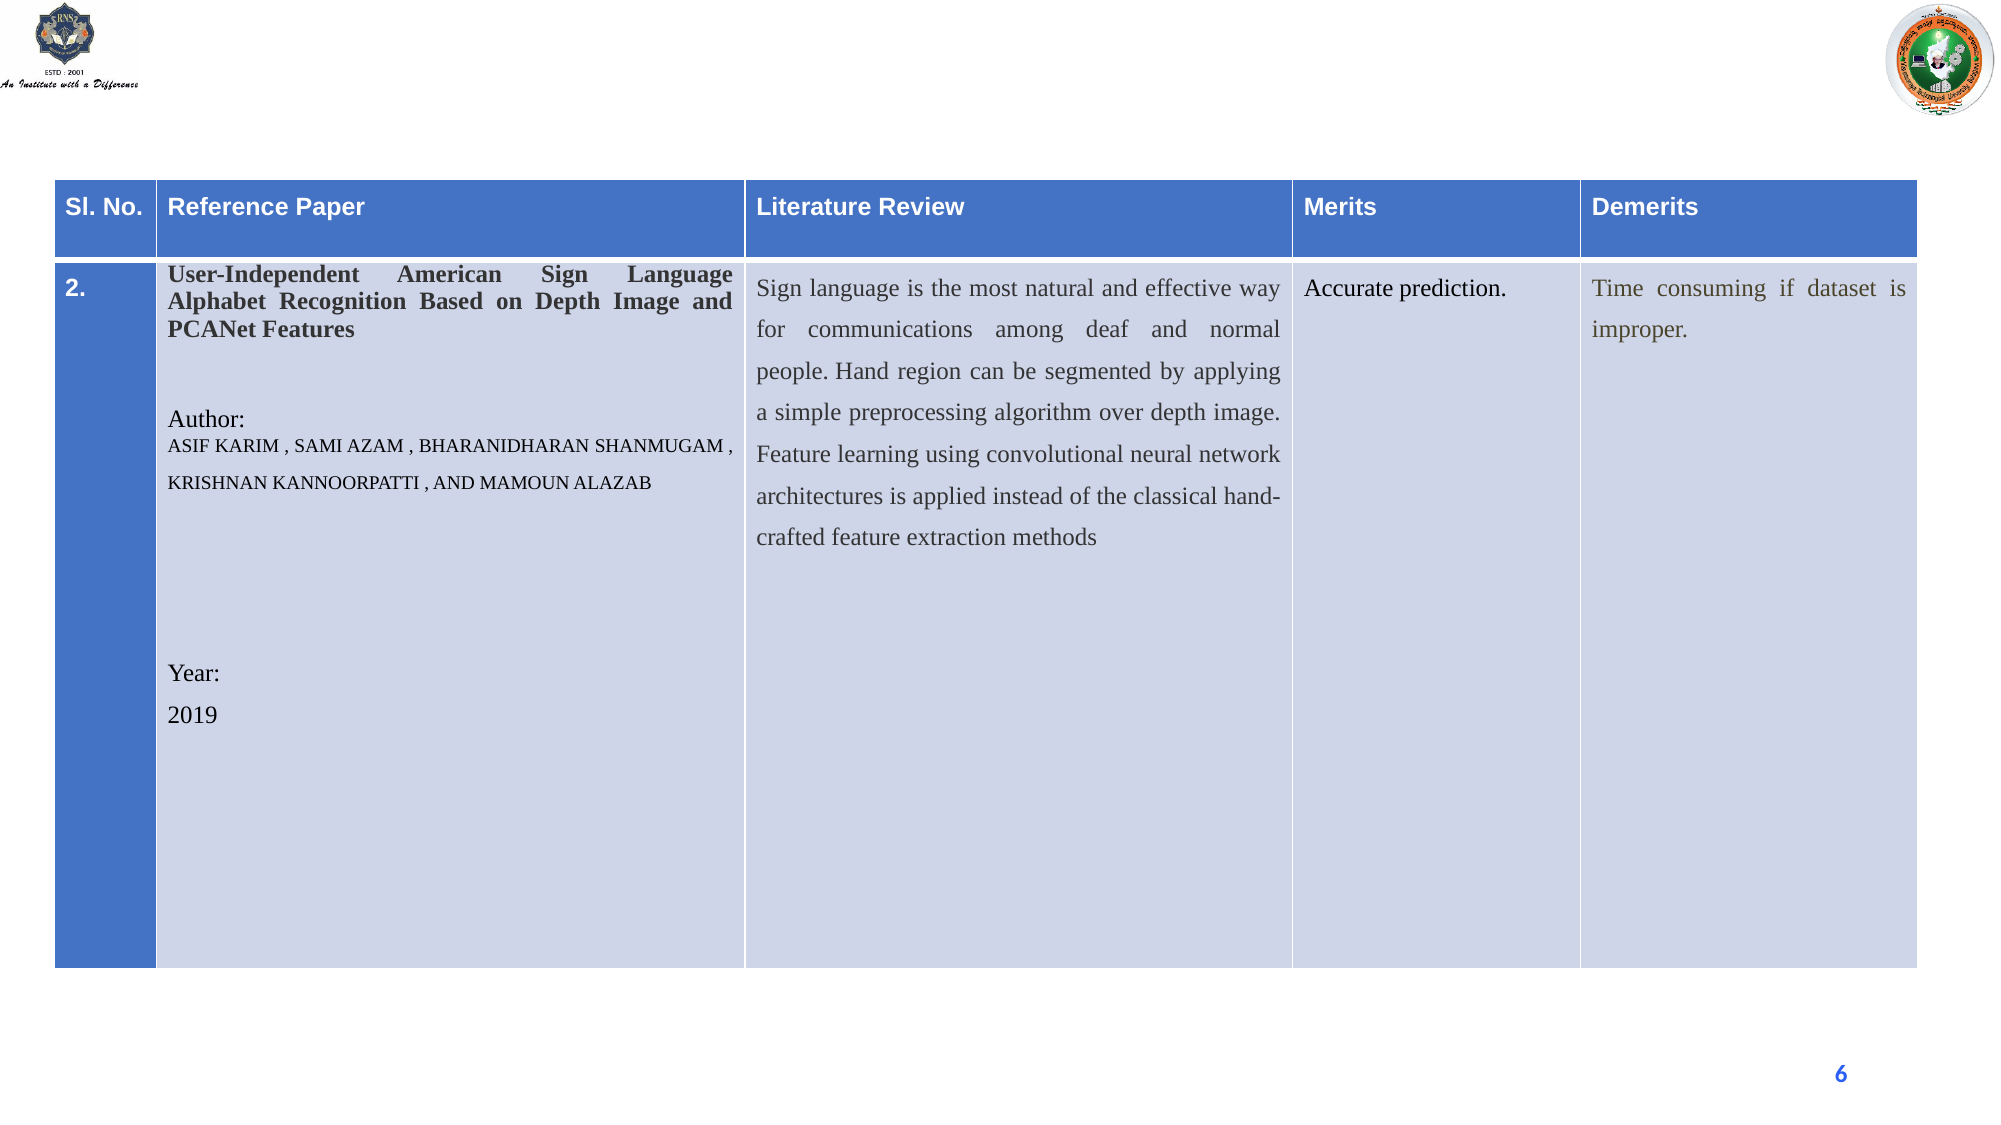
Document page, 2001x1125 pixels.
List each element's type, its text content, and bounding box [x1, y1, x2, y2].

table_cell User-Independent American Sign Language Alphabet Recognition Based on Depth Image and PCANet Features Author: ASIF KARIM , SAMI AZAM , BHARANIDHARAN SHANMUGAM , KRISHNAN KANNOORPATTI , AND MAMOUN ALAZAB Year: 2019 [157, 263, 744, 968]
table_header Sl. No. [55, 180, 156, 257]
table_cell Time consuming if dataset is improper. [1581, 263, 1917, 968]
table_cell Accurate prediction. [1293, 263, 1580, 968]
picture [0, 0, 138, 90]
table_cell 2. [55, 263, 156, 968]
table_header Demerits [1581, 180, 1917, 257]
picture [1882, 2, 1997, 117]
table_cell Sign language is the most natural and effective way for communications among deaf and normal people. Hand region can be segmented by applying a simple preprocessing algorithm over depth image. Feature learning using convolutional neural network architectures is applied instead of the classical hand-crafted feature extraction methods [746, 263, 1292, 968]
table_header Reference Paper [157, 180, 744, 257]
table_header Literature Review [746, 180, 1292, 257]
table_header Merits [1293, 180, 1580, 257]
slide_number <number> [1412, 1042, 1863, 1103]
